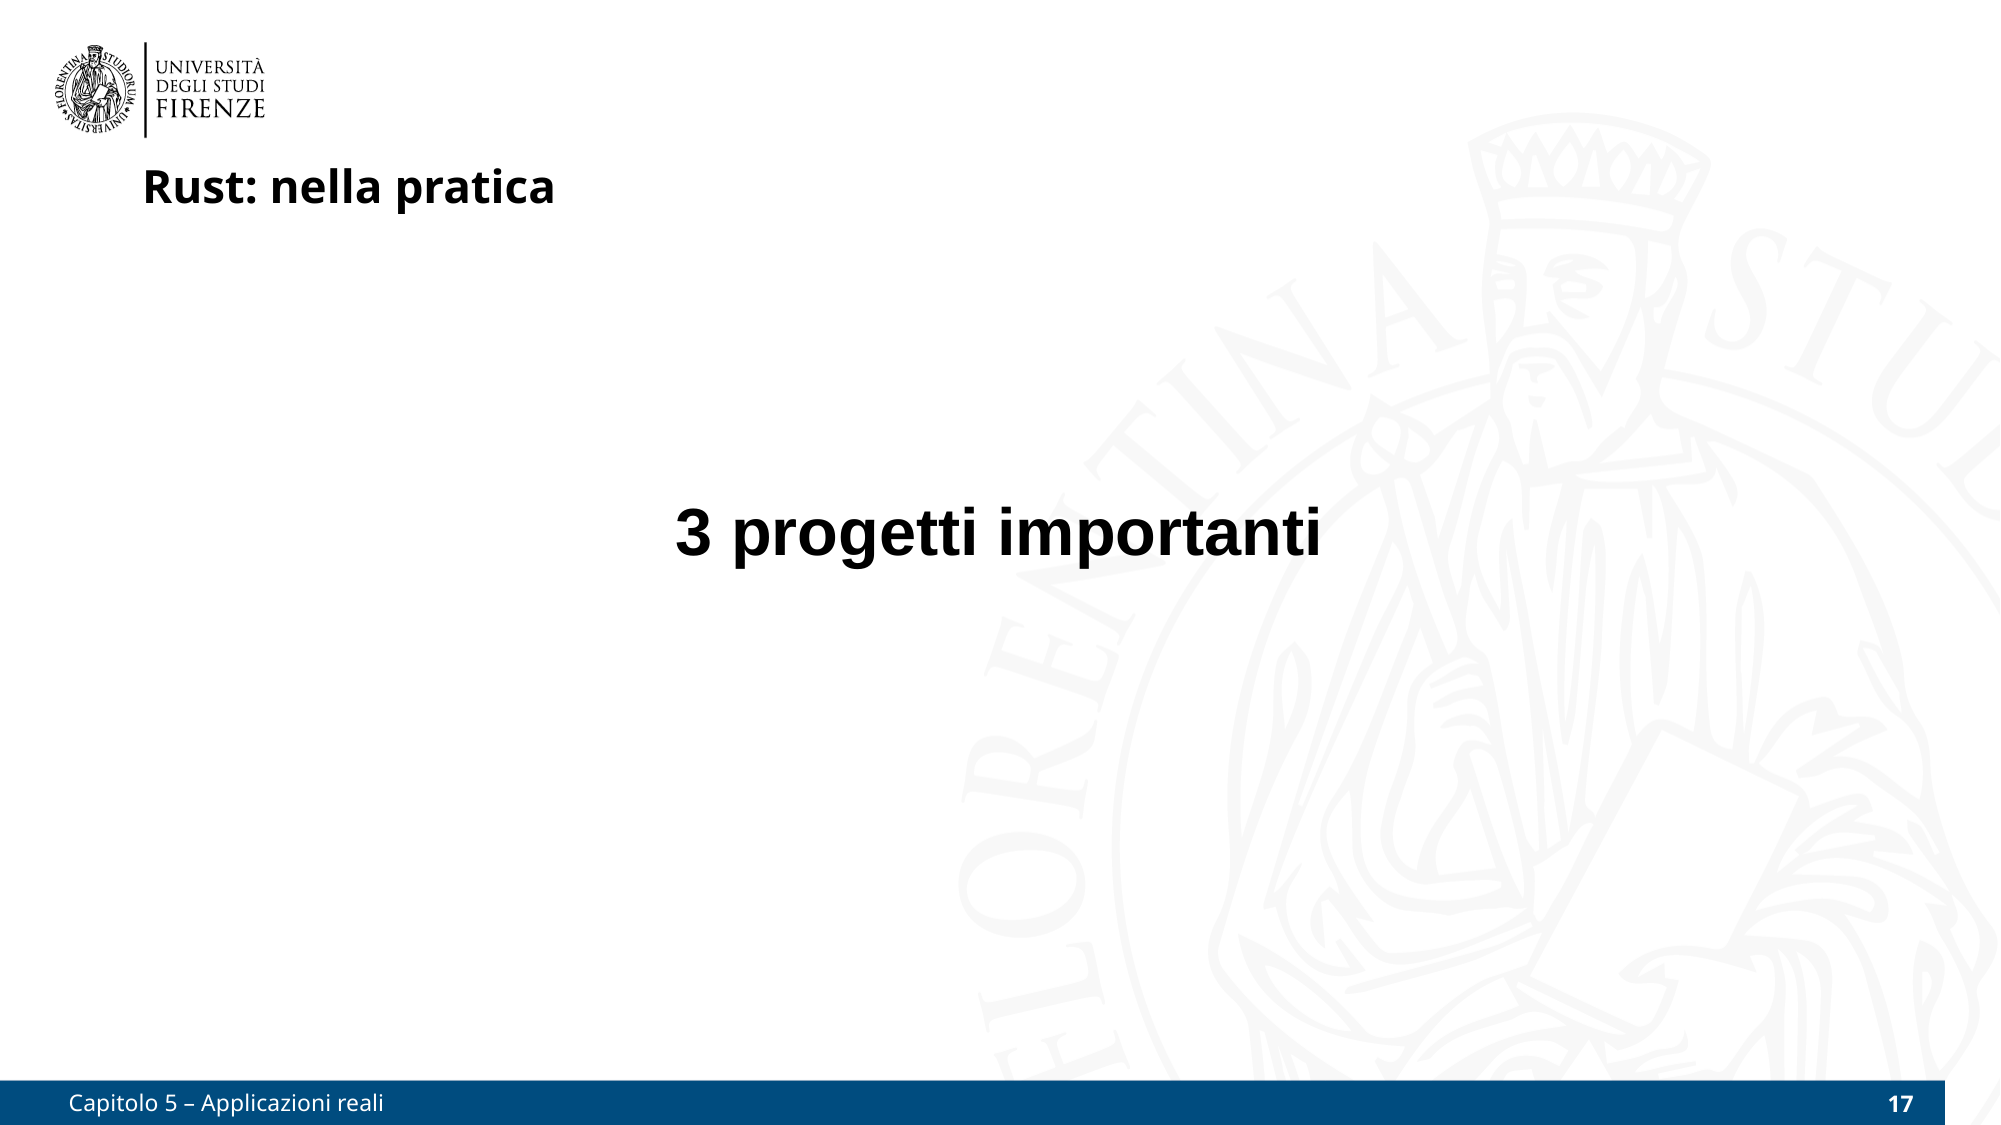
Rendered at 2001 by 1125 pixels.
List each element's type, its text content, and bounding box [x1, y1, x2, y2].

picture [0, 0, 2000, 450]
title Rust: nella pratica [127, 157, 1570, 225]
text_box 3 progetti importanti [0, 450, 2000, 615]
picture [0, 615, 2000, 1125]
list Capitolo 5 – Applicazioni reali [53, 1083, 1715, 1125]
